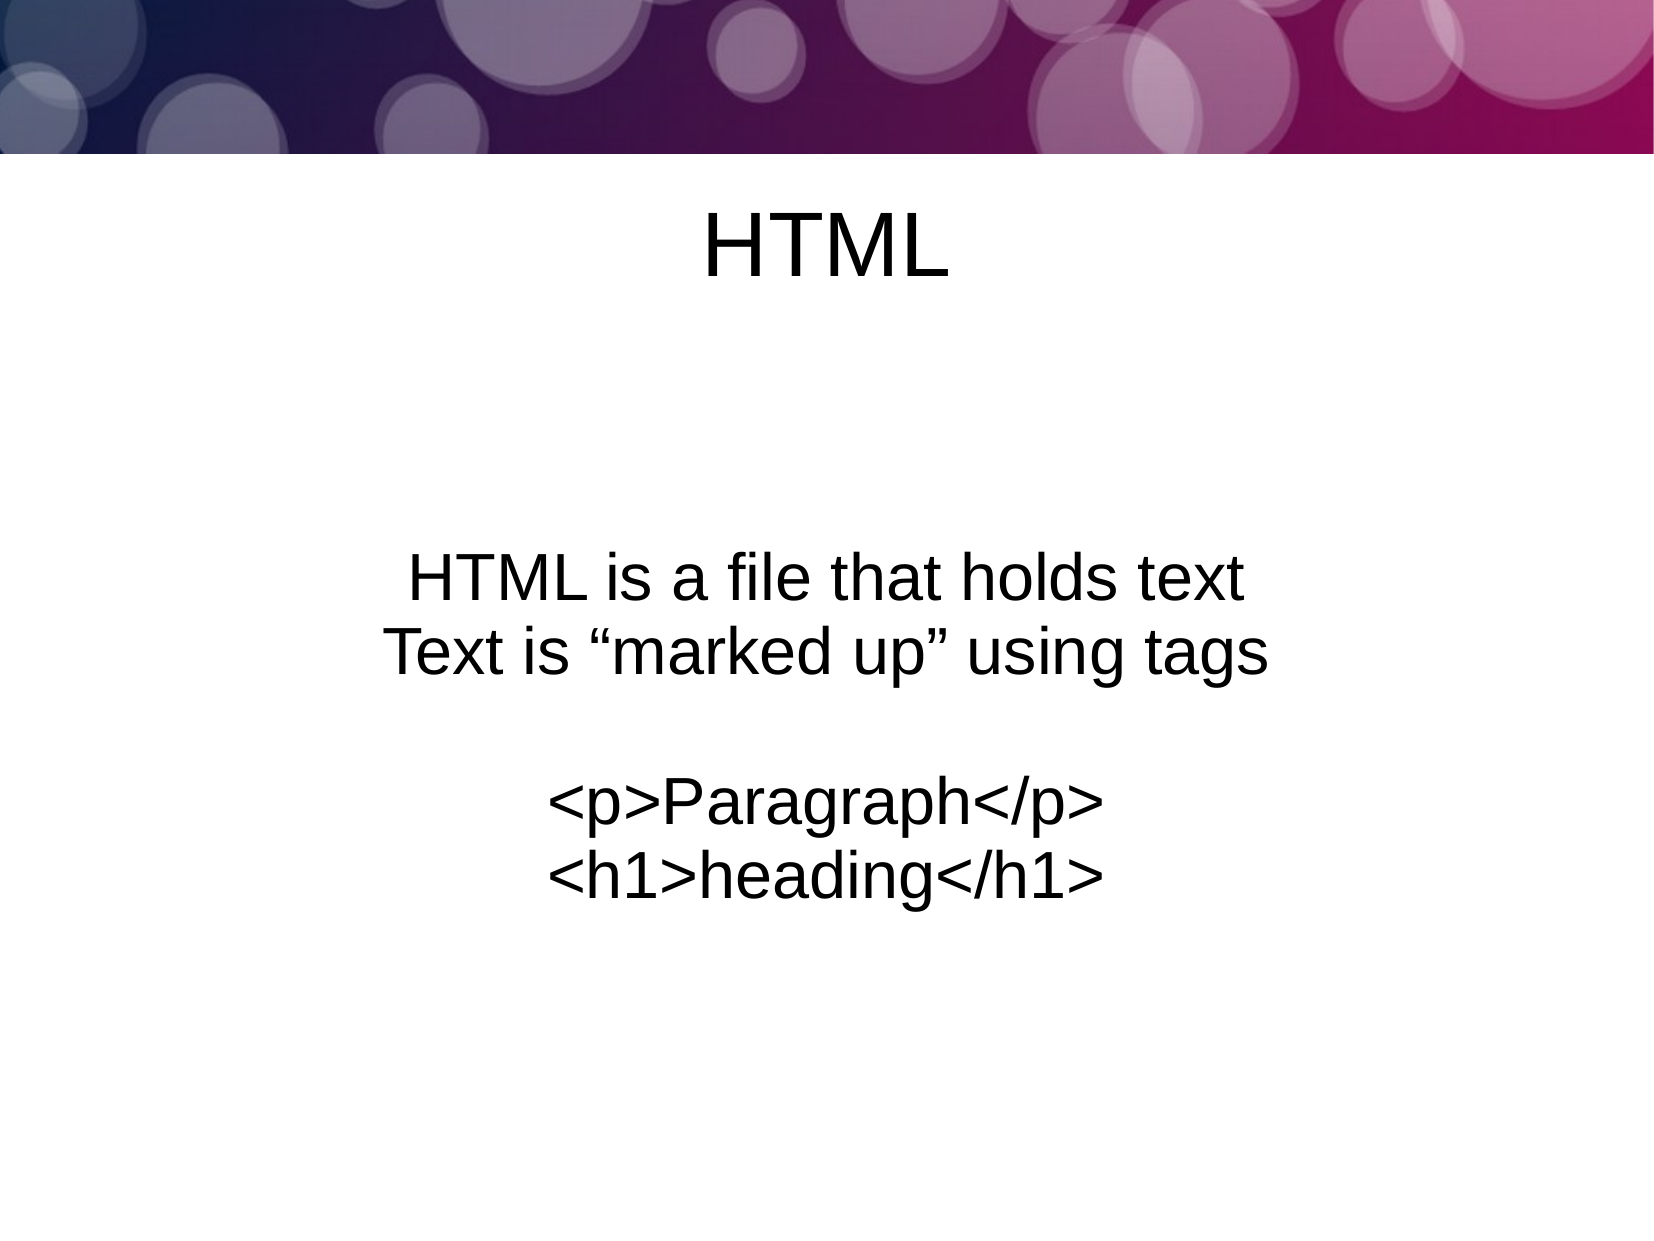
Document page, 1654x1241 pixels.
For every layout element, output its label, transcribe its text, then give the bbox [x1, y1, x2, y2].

subtitle HTML is a file that holds text Text is “marked up” using tags <p>Paragraph</p> <h1>heading</h1> [82, 366, 1571, 1087]
title HTML [82, 159, 1571, 331]
picture [0, 0, 1654, 154]
